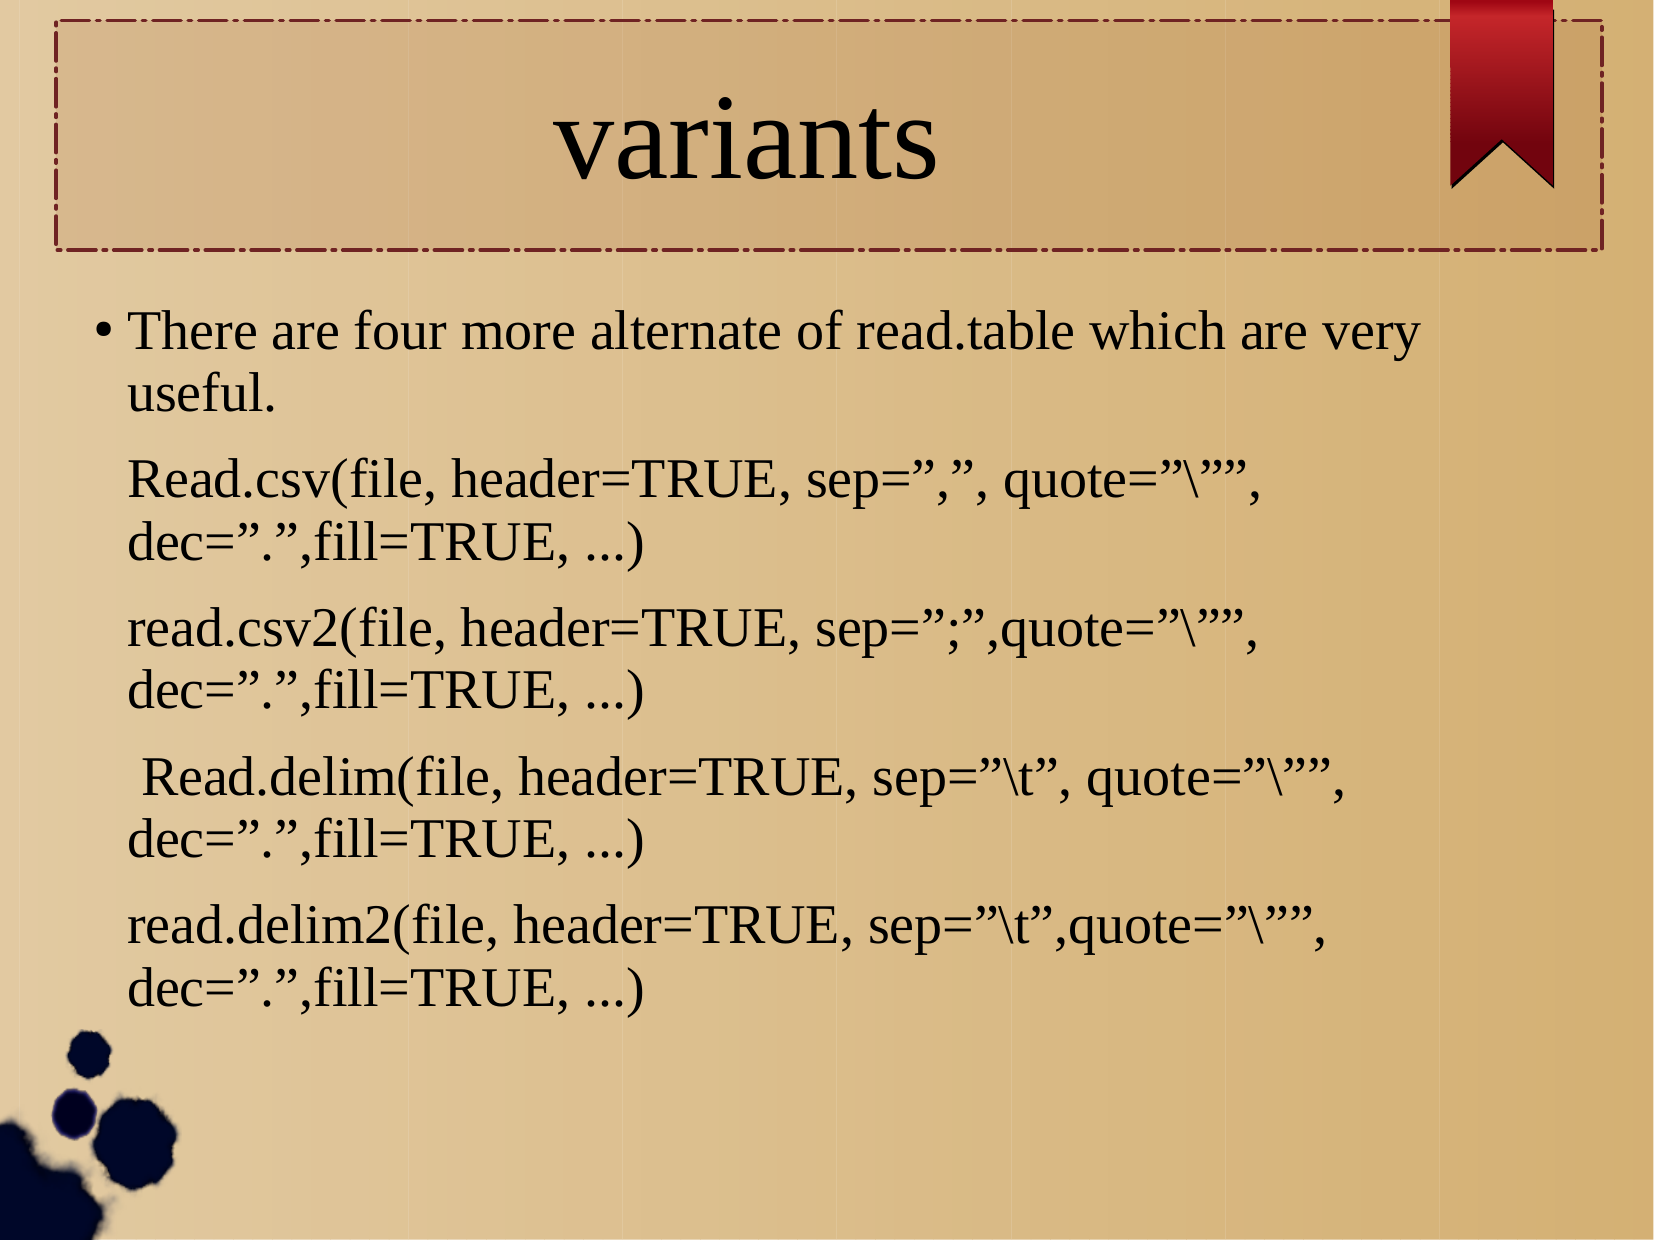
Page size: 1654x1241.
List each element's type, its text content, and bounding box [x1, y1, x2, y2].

title variants [82, 47, 1412, 229]
list There are four more alternate of read.table which are very useful. Read.csv(file, header=TRUE, sep=”,”, quote=”\””, dec=”.”,fill=TRUE, ...) read.csv2(file, header=TRUE, sep=”;”,quote=”\””, dec=”.”,fill=TRUE, ...) Read.delim(file, header=TRUE, sep=”\t”, quote=”\””, dec=”.”,fill=TRUE, ...) read.delim2(file, header=TRUE, sep=”\t”,quote=”\””, dec=”.”,fill=TRUE, ...) [82, 299, 1571, 1019]
